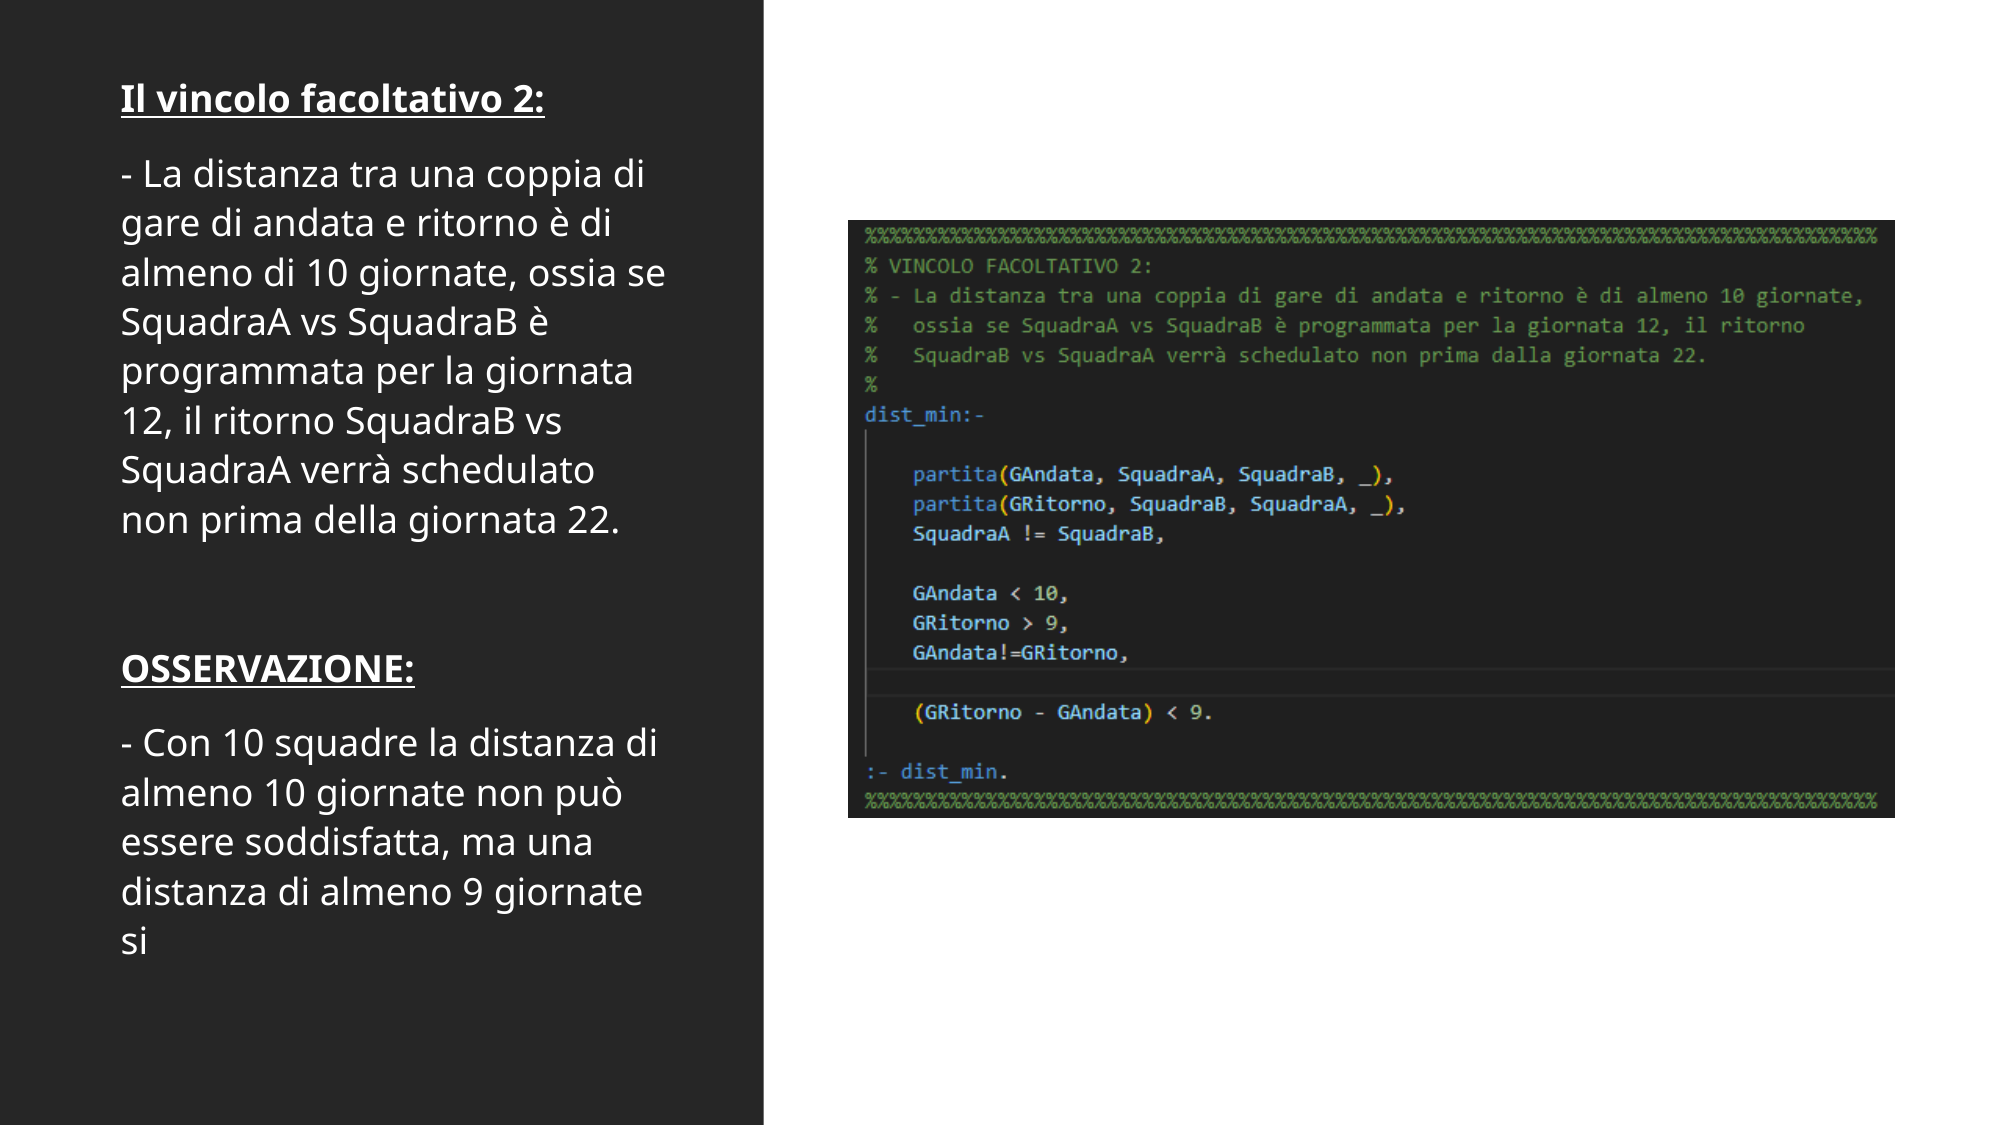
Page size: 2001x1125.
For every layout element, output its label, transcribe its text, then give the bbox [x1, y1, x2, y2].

picture [848, 220, 1895, 818]
list Il vincolo facoltativo 2: - La distanza tra una coppia di gare di andata e ritorno è di almeno di 10 giornate, ossia se SquadraA vs SquadraB è programmata per la giornata 12, il ritorno SquadraB vs SquadraA verrà schedulato non prima della giornata 22. OSSERVAZIONE: - Con 10 squadre la distanza di almeno 10 giornate non può essere soddisfatta, ma una distanza di almeno 9 giornate si [105, 63, 683, 1072]
